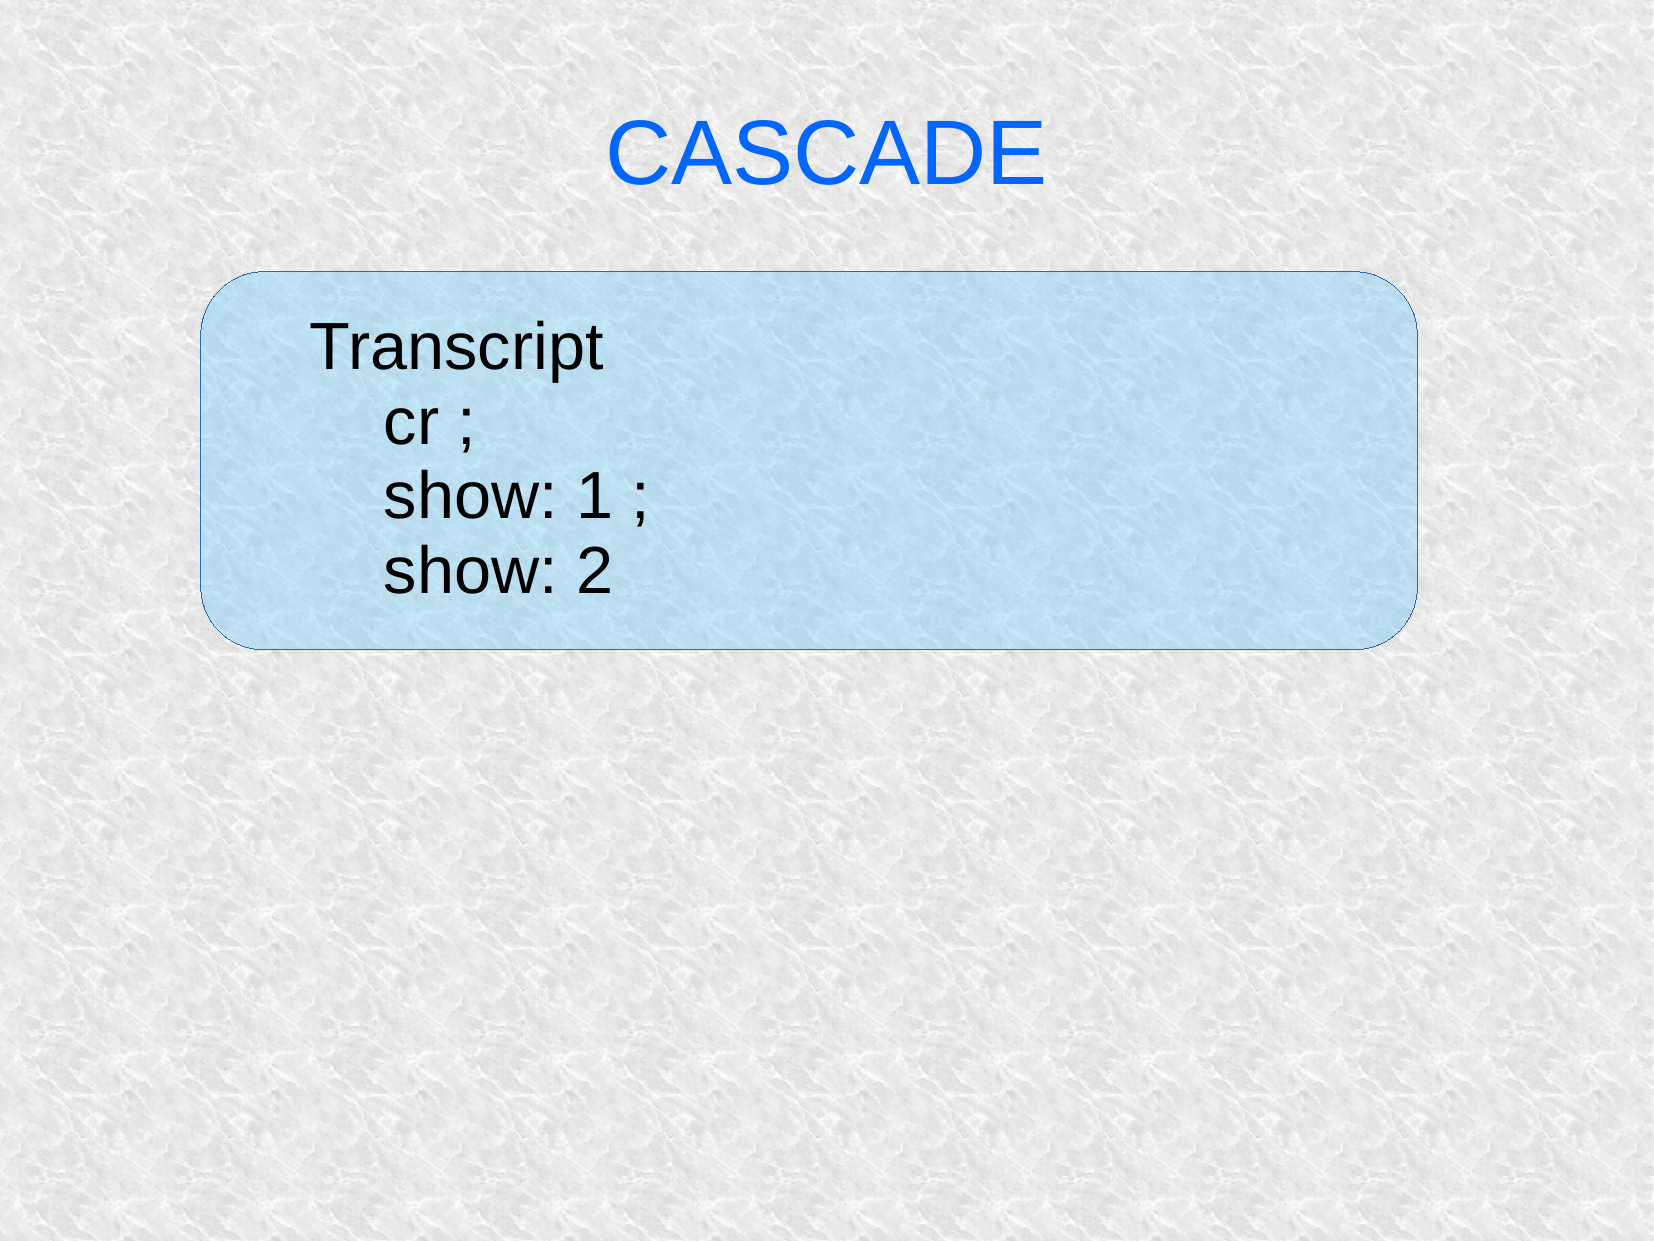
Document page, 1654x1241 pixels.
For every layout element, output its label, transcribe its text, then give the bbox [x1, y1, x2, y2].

title CASCADE [82, 49, 1571, 257]
list [94, 236, 1583, 956]
text_box Transcript cr ; show: 1 ; show: 2 [295, 301, 1028, 616]
picture [0, 0, 1654, 1241]
